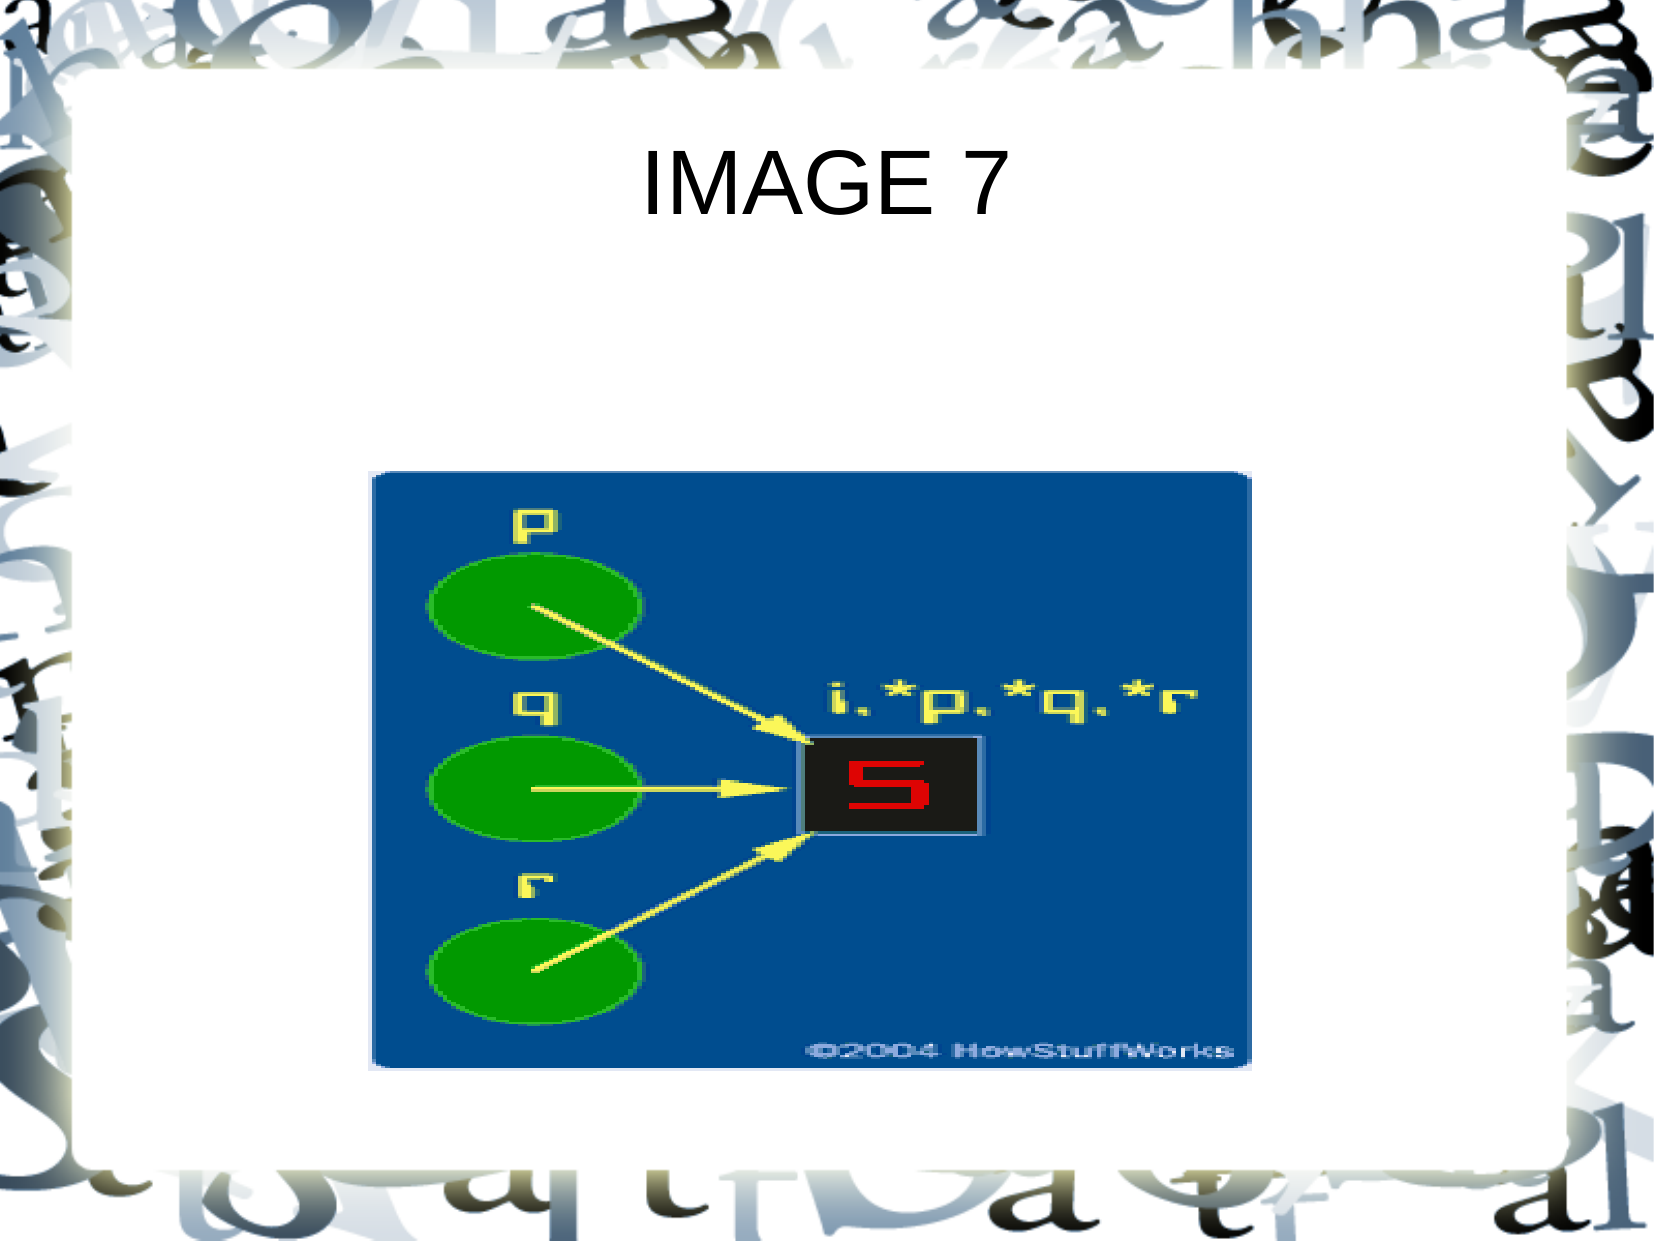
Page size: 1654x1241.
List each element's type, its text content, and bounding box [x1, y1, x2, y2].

picture [0, 0, 1654, 1241]
title IMAGE 7 [82, 86, 1571, 279]
